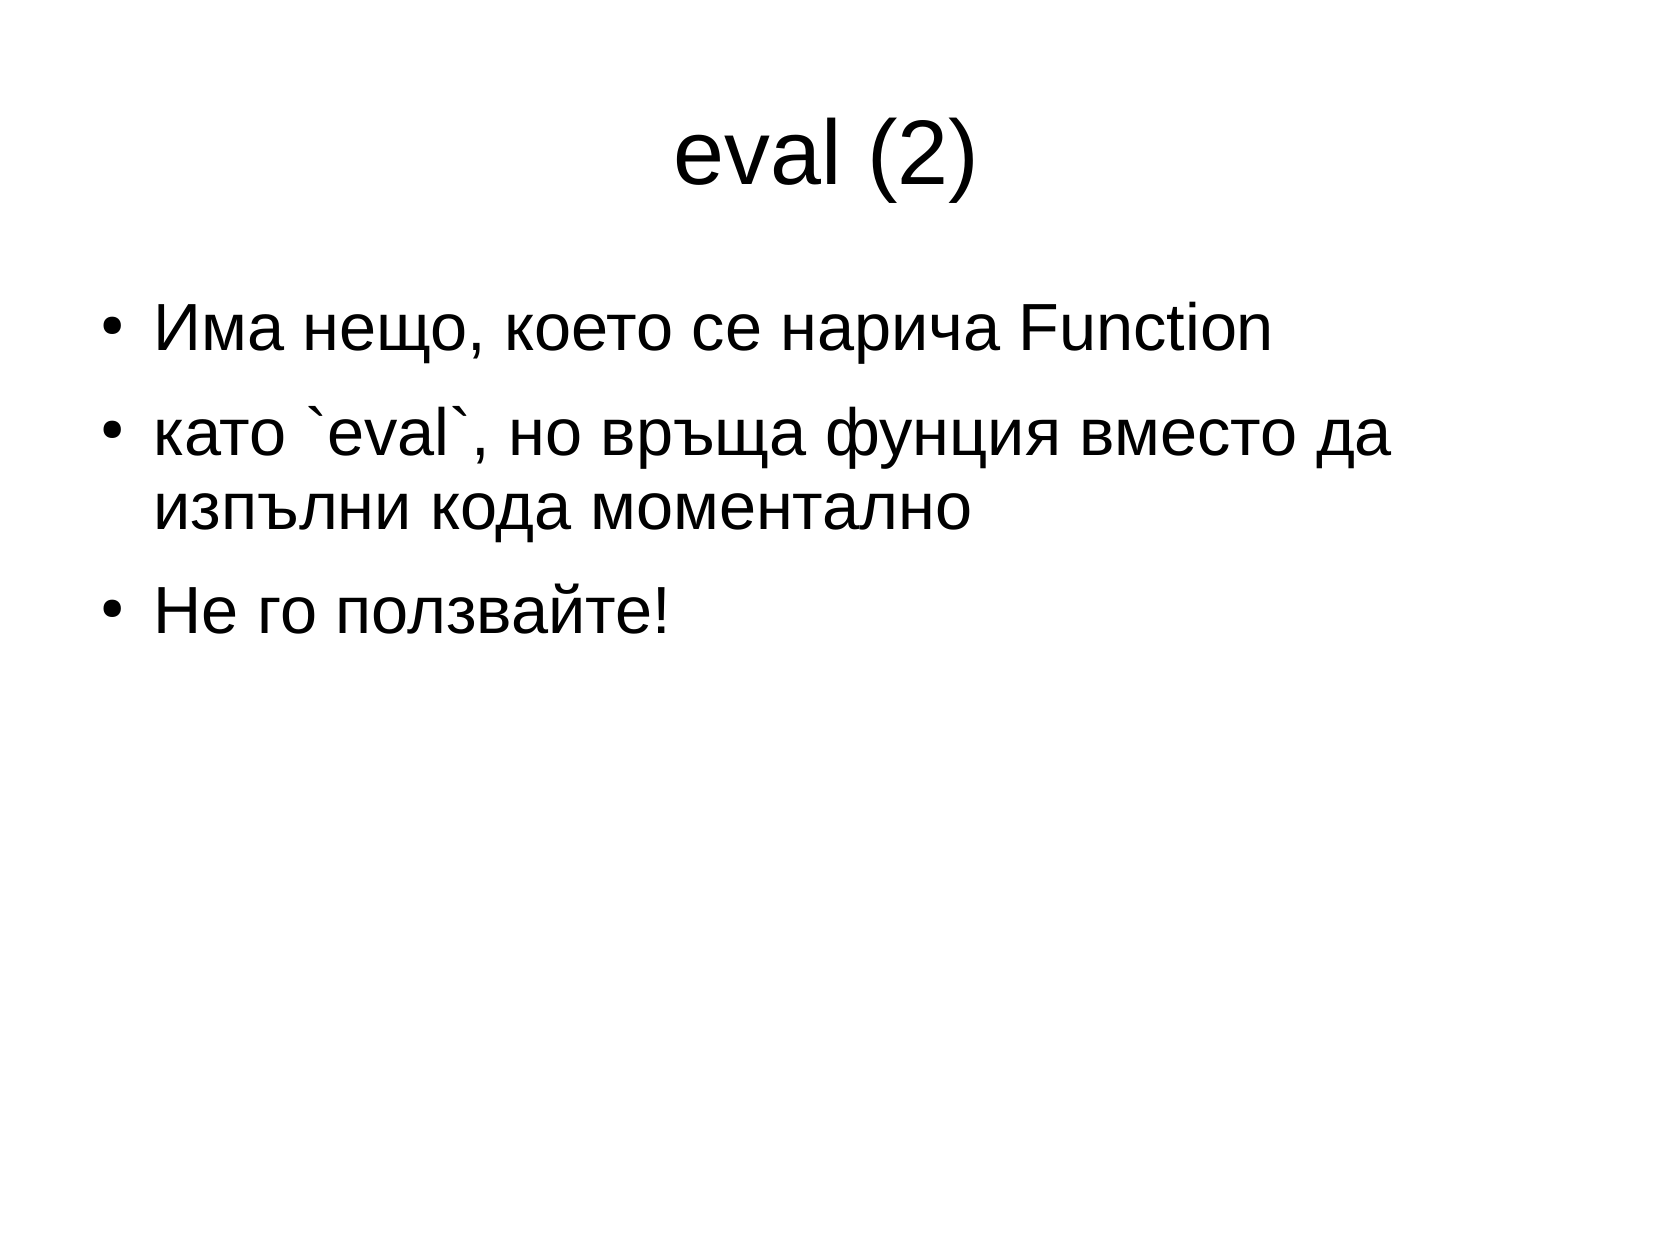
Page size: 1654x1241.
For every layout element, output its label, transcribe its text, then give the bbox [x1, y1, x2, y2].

list Има нещо, което се нарича Function като `eval`, но връща фунция вместо да изпълни кода моментално Не го ползвайте! [82, 290, 1571, 1010]
title eval (2) [82, 49, 1571, 257]
